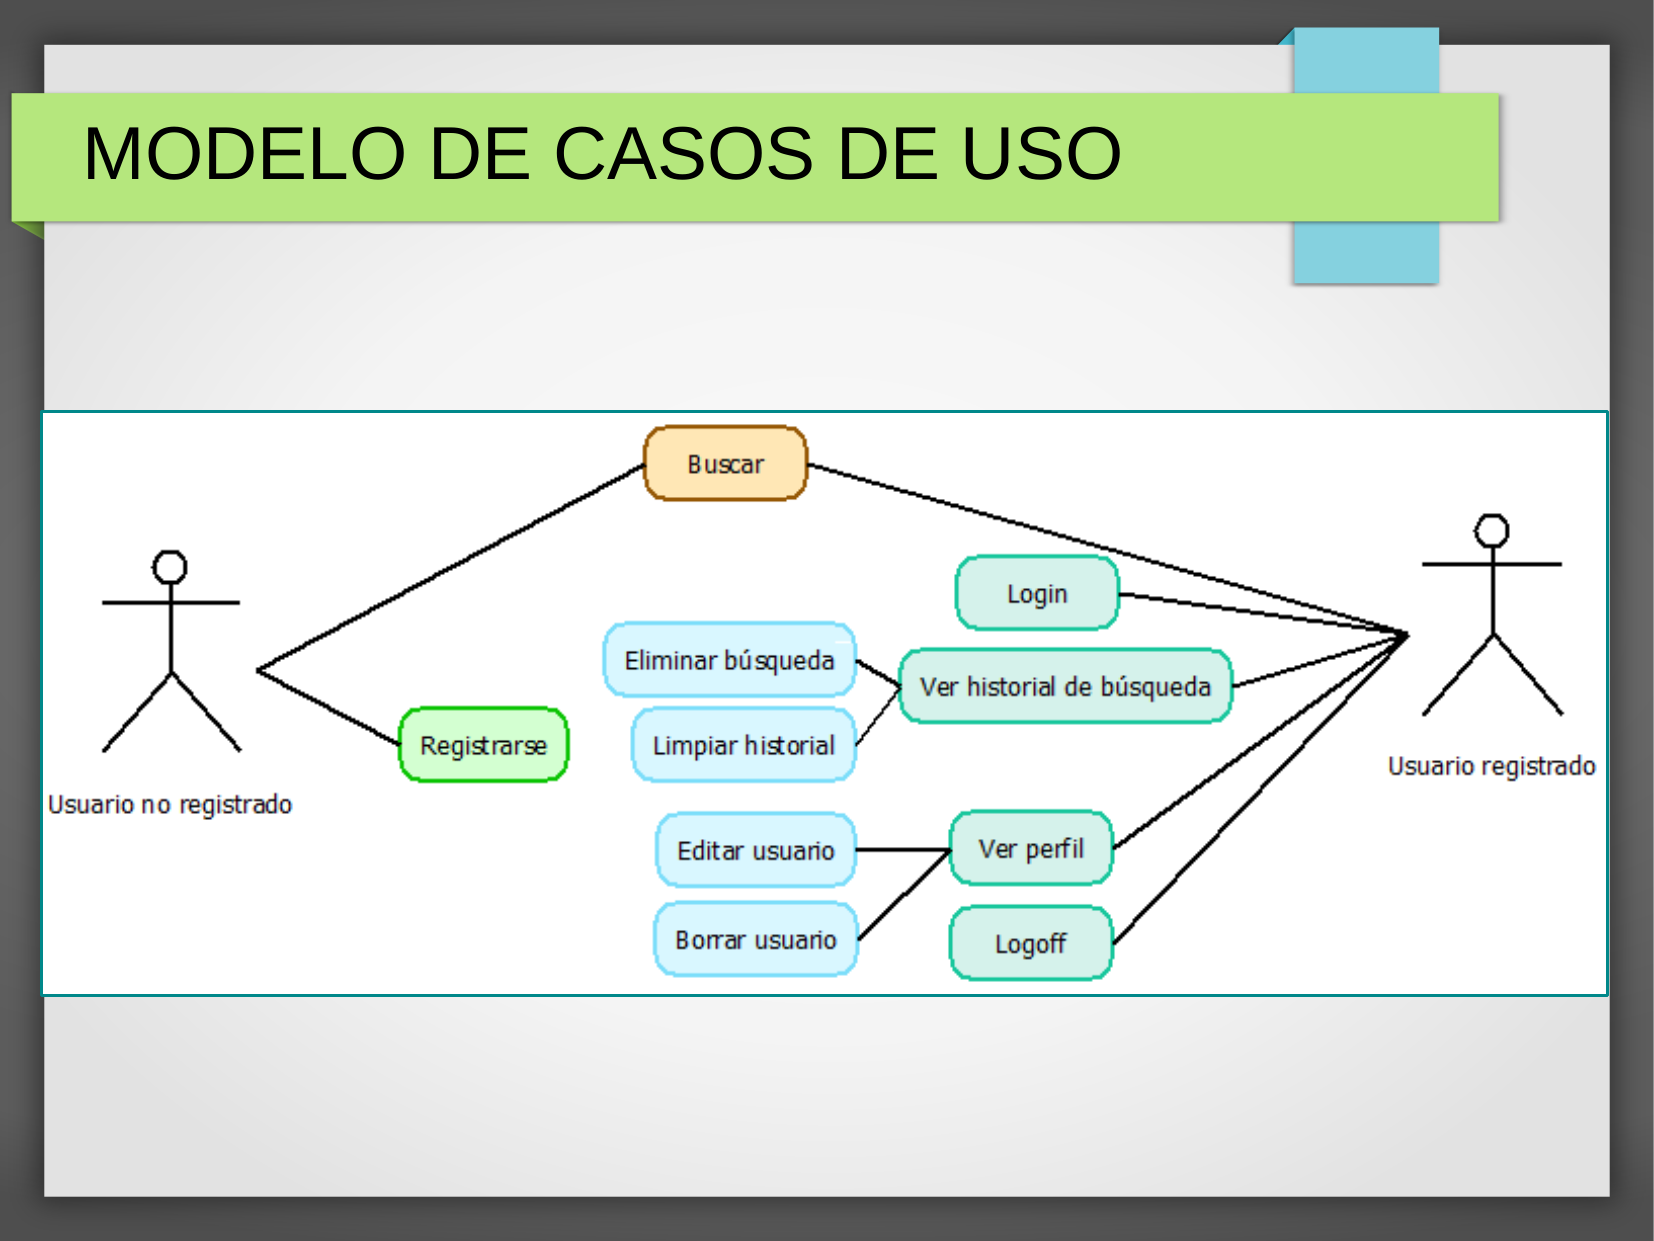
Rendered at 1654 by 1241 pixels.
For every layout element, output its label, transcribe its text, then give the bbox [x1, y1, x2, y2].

title MODELO DE CASOS DE USO [82, 94, 1264, 213]
picture [0, 0, 1654, 1241]
